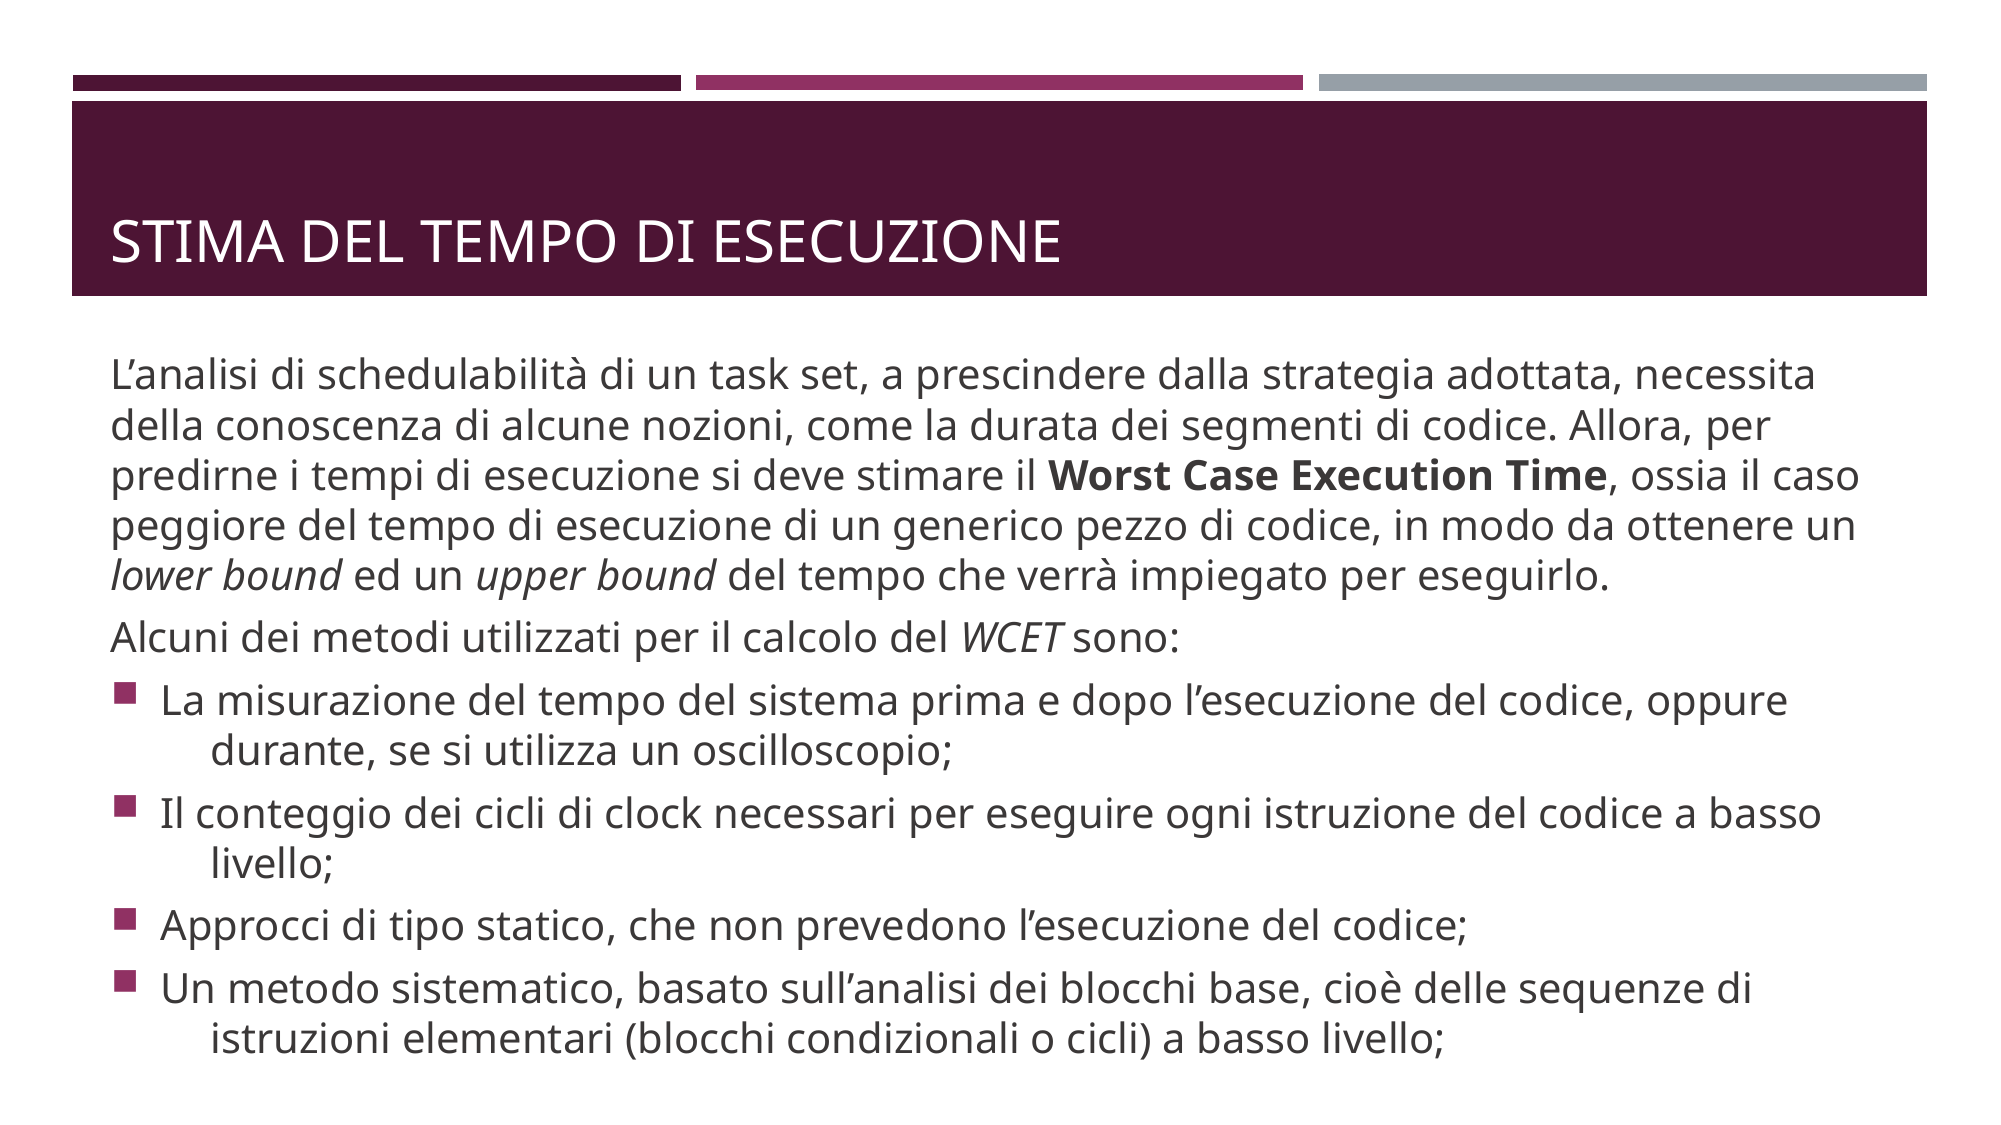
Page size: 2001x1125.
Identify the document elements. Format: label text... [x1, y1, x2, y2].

list L’analisi di schedulabilità di un task set, a prescindere dalla strategia adottata, necessita della conoscenza di alcune nozioni, come la durata dei segmenti di codice. Allora, per predirne i tempi di esecuzione si deve stimare il Worst Case Execution Time, ossia il caso peggiore del tempo di esecuzione di un generico pezzo di codice, in modo da ottenere un lower bound ed un upper bound del tempo che verrà impiegato per eseguirlo. Alcuni dei metodi utilizzati per il calcolo del WCET sono: La misurazione del tempo del sistema prima e dopo l’esecuzione del codice, oppure durante, se si utilizza un oscilloscopio; Il conteggio dei cicli di clock necessari per eseguire ogni istruzione del codice a basso livello; Approcci di tipo statico, che non prevedono l’esecuzione del codice; Un metodo sistematico, basato sull’analisi dei blocchi base, cioè delle sequenze di istruzioni elementari (blocchi condizionali o cicli) a basso livello; [95, 318, 1905, 1093]
title Stima del tempo di esecuzione [95, 115, 1905, 282]
